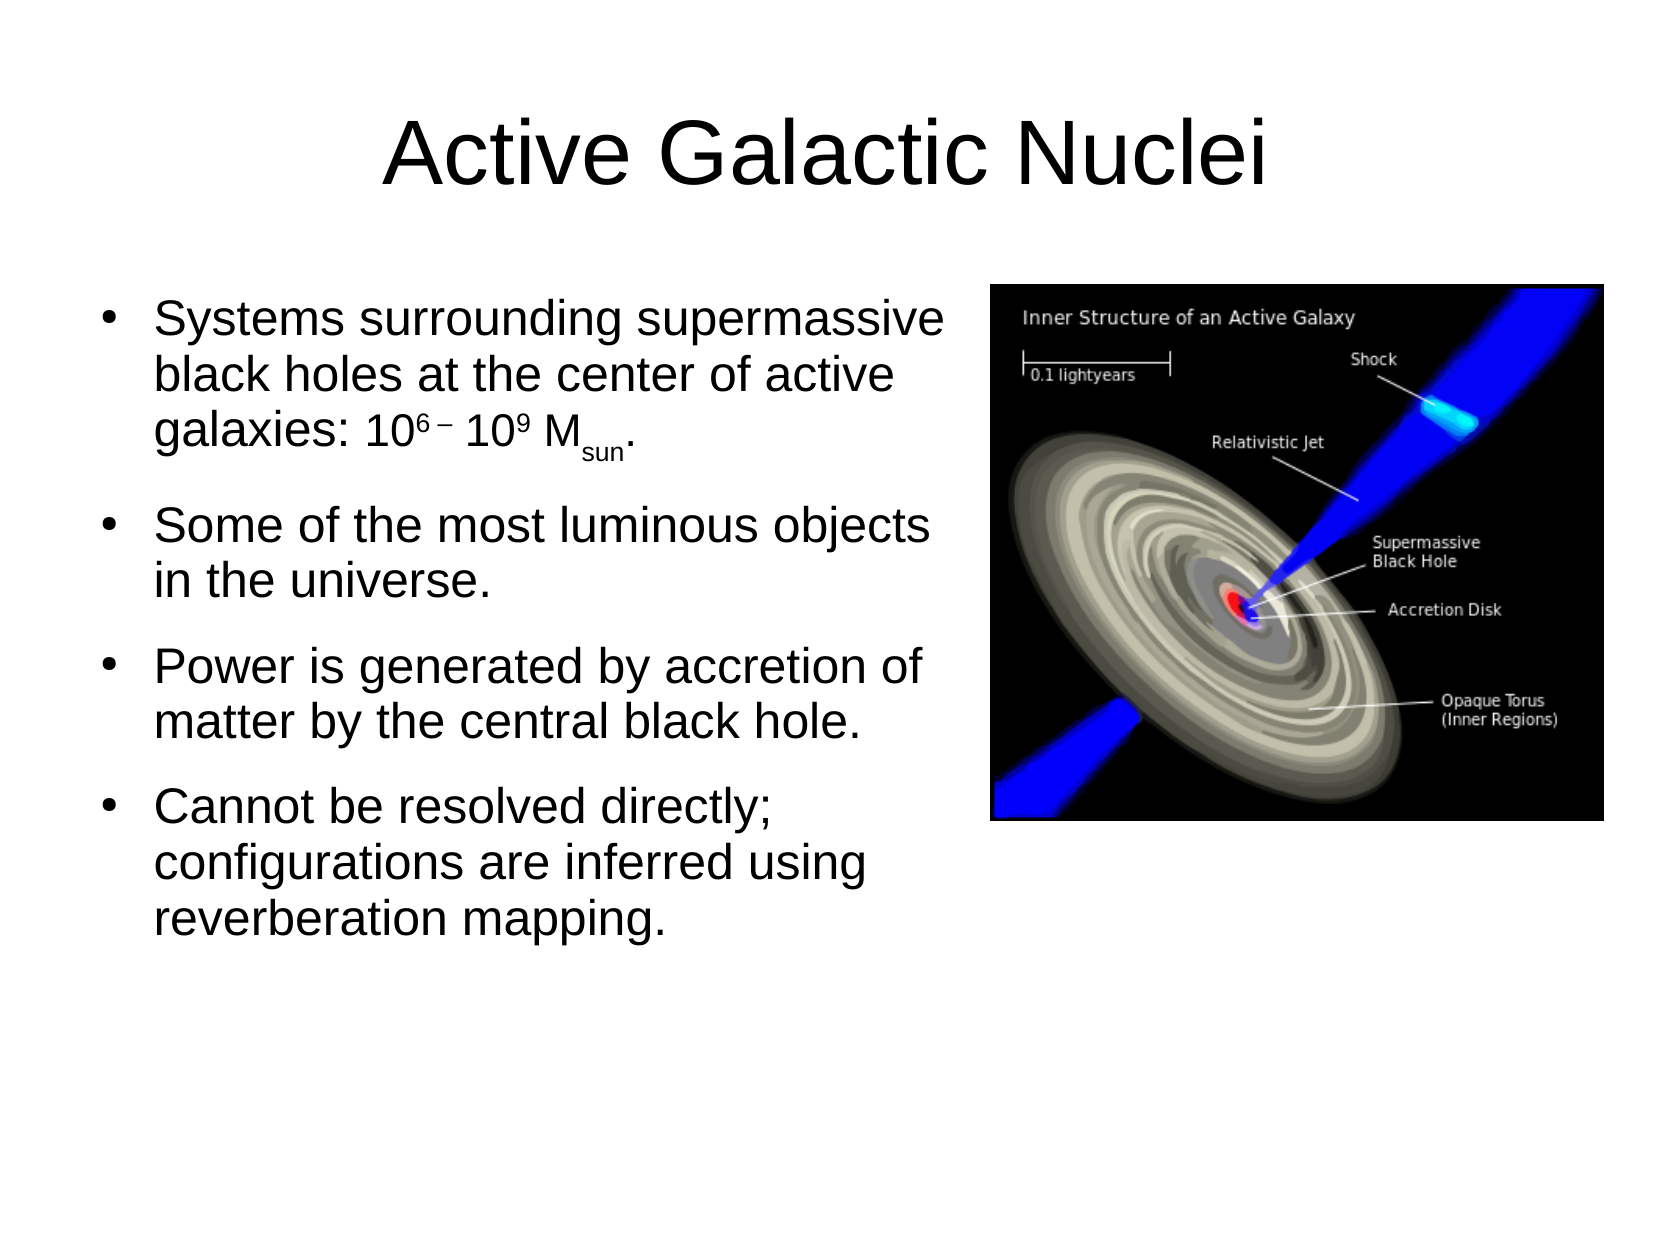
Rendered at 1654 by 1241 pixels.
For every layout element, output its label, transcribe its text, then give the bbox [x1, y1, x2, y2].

picture [990, 284, 1604, 821]
list Systems surrounding supermassive black holes at the center of active galaxies: 106 – 109 Msun. Some of the most luminous objects in the universe. Power is generated by accretion of matter by the central black hole. Cannot be resolved directly; configurations are inferred using reverberation mapping. [82, 290, 961, 1010]
title Active Galactic Nuclei [82, 49, 1571, 257]
